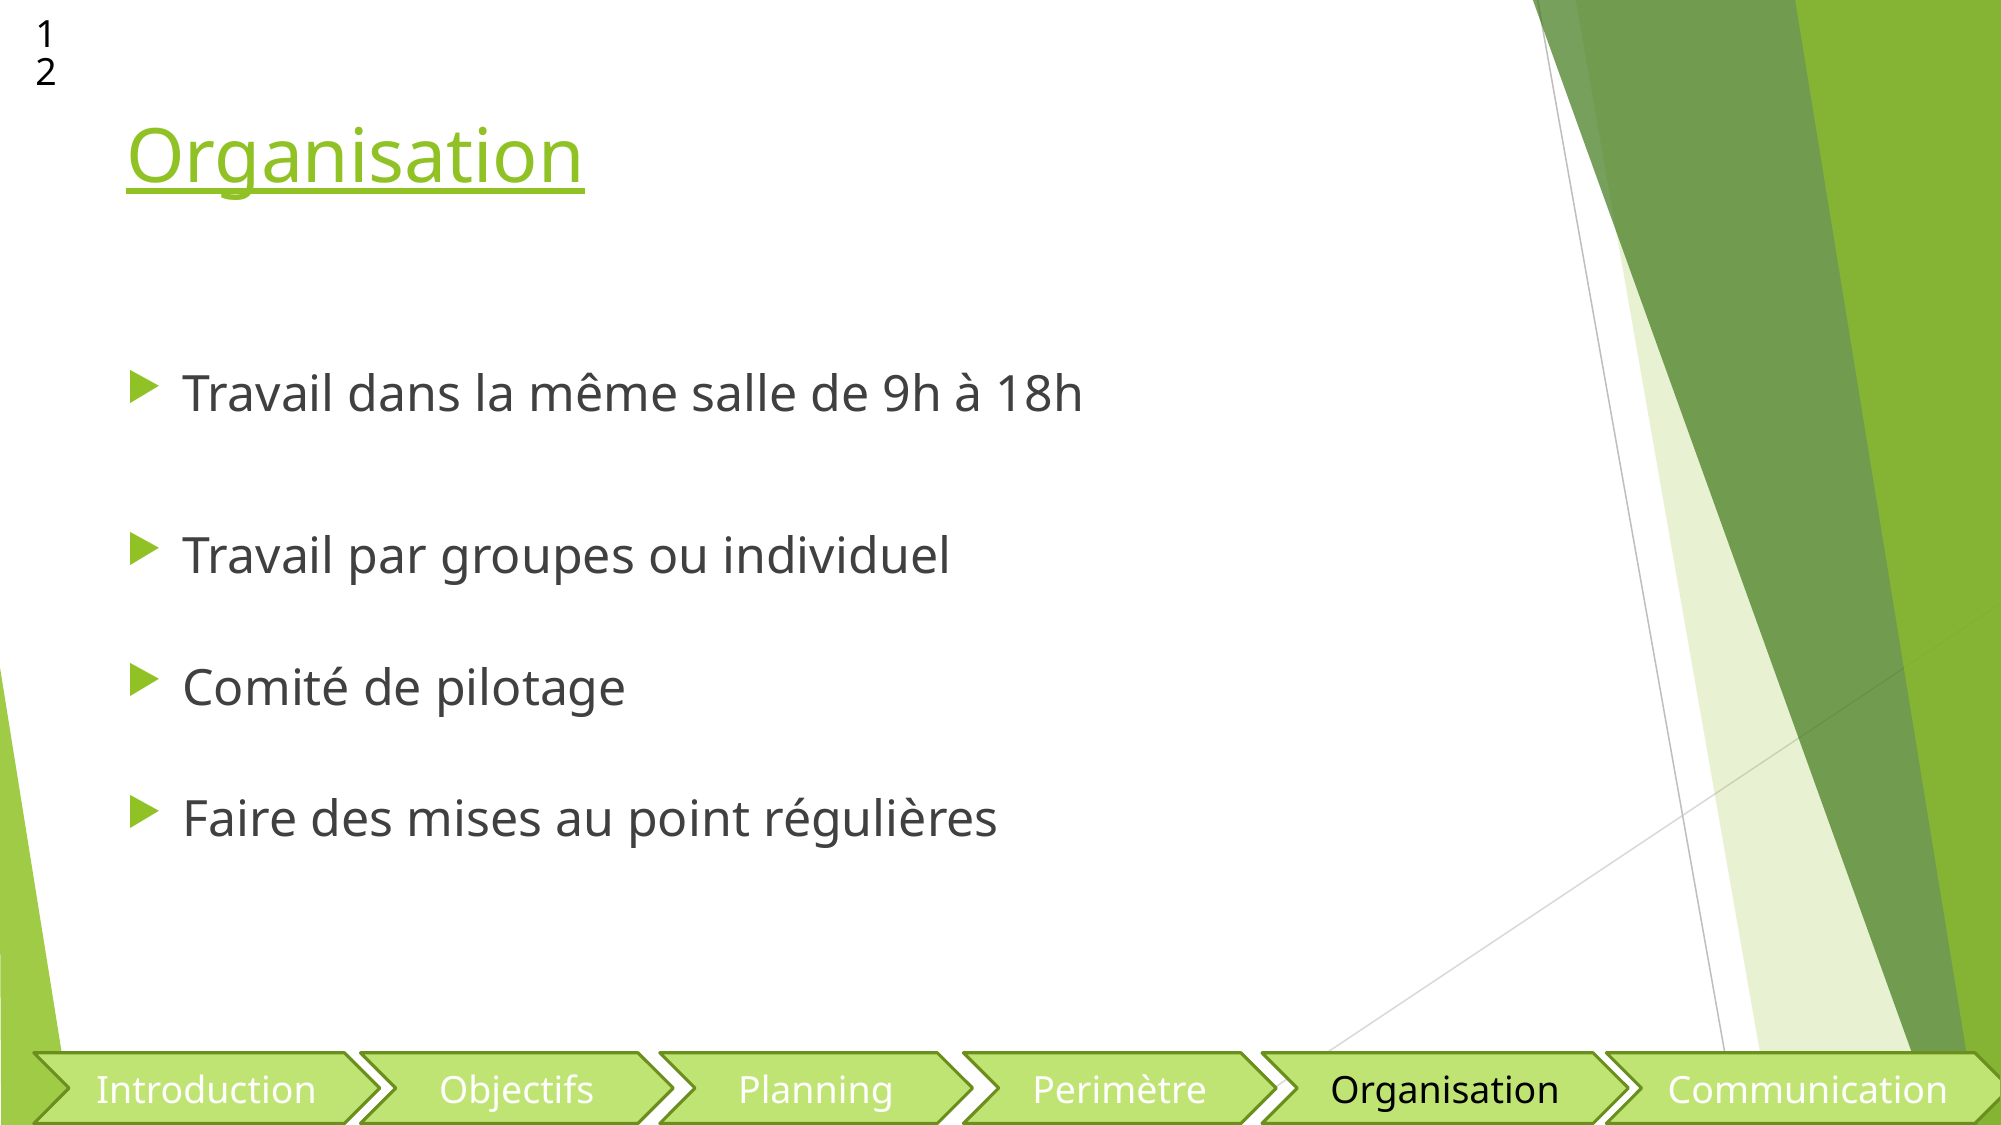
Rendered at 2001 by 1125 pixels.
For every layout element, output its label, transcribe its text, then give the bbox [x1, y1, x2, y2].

list Travail dans la même salle de 9h à 18h Travail par groupes ou individuel Comité de pilotage Faire des mises au point régulières [111, 354, 1393, 992]
text_box Organisation [1261, 1052, 1629, 1124]
text_box Communication [1606, 1052, 2000, 1124]
text_box Perimètre [963, 1052, 1277, 1124]
title Organisation [111, 99, 1522, 317]
text_box Planning [659, 1052, 973, 1124]
text_box Introduction [33, 1052, 380, 1124]
text_box Objectifs [360, 1052, 674, 1124]
